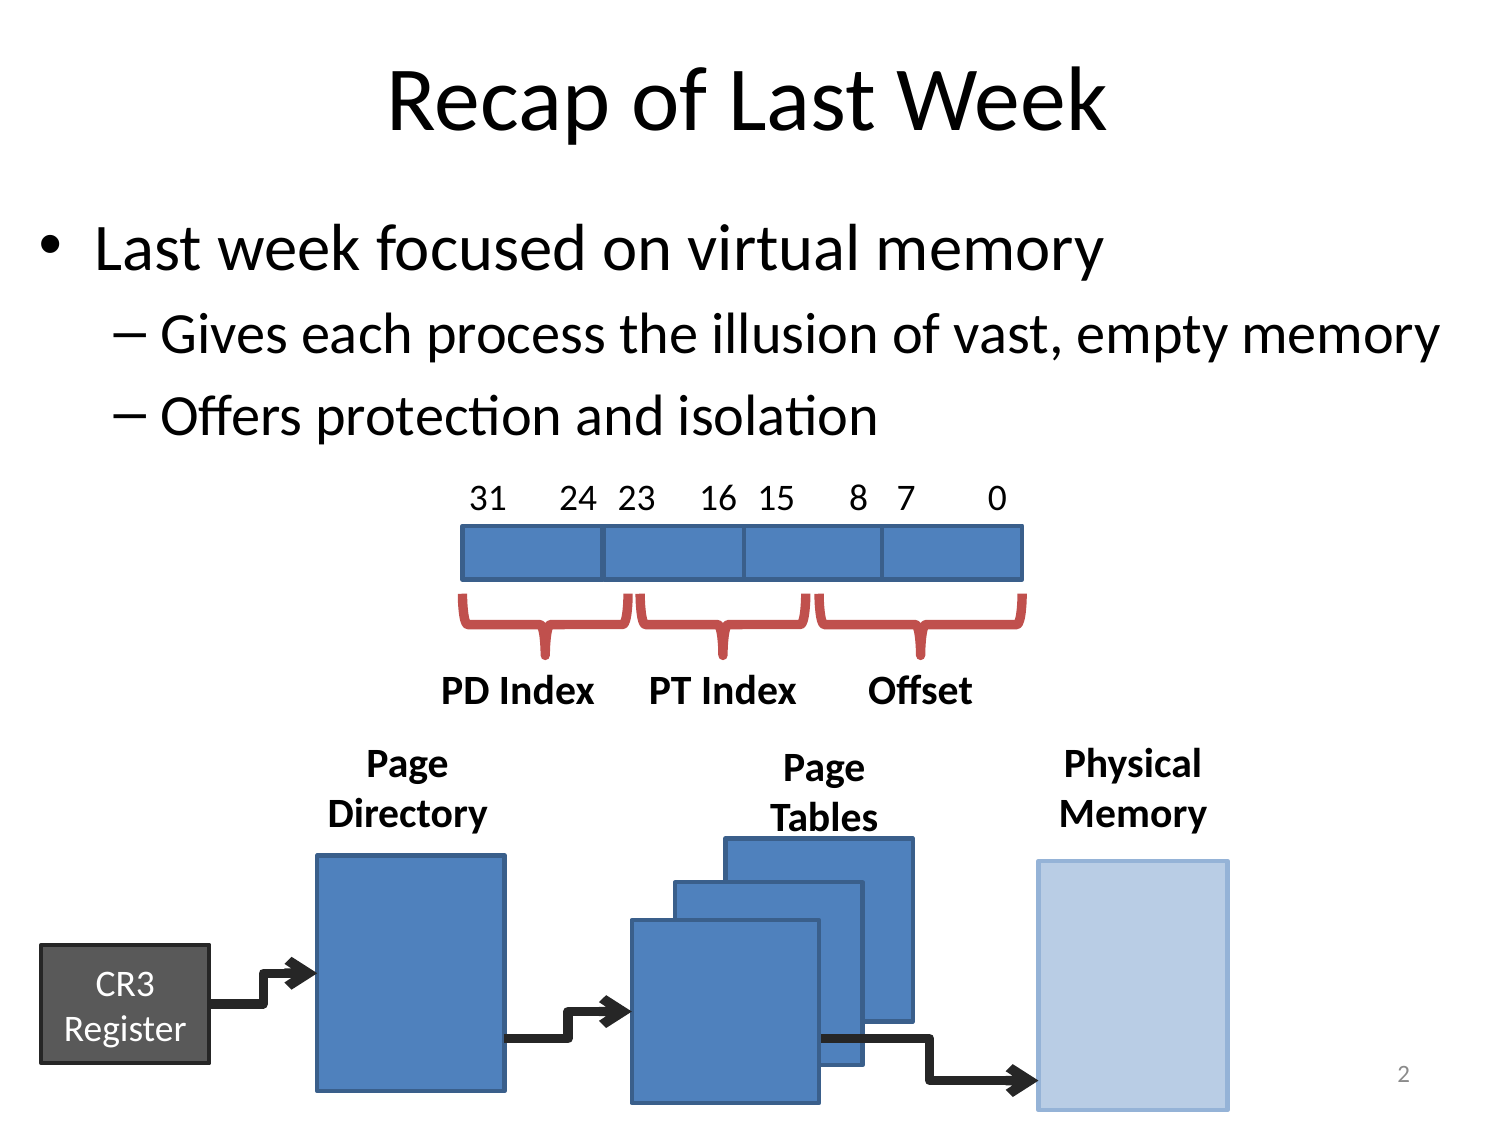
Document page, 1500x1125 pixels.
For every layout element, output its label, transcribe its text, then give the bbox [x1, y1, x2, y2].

text_box CR3 Register [41, 945, 209, 1063]
text_box 24 [544, 465, 602, 526]
text_box 31 [454, 465, 522, 526]
text_box 15 [742, 465, 811, 526]
text_box PD Index [426, 655, 610, 721]
text_box [317, 855, 505, 1092]
text_box 23 [602, 465, 671, 526]
text_box Offset [853, 655, 988, 721]
text_box Page Tables [755, 732, 894, 848]
text_box [463, 526, 602, 580]
text_box [604, 526, 1022, 580]
text_box 0 [973, 465, 1022, 526]
text_box 7 [881, 465, 931, 526]
text_box [631, 838, 913, 1103]
list Last week focused on virtual memory Gives each process the illusion of vast, empty memory Offers protection and isolation [23, 195, 1468, 509]
slide_number <number> [1228, 1042, 1425, 1103]
text_box Physical Memory [1043, 727, 1223, 843]
text_box [1038, 860, 1228, 1111]
text_box 8 [834, 465, 881, 526]
text_box PT Index [634, 655, 812, 721]
text_box 16 [684, 465, 742, 526]
text_box Page Directory [312, 727, 503, 843]
title Recap of Last Week [7, 0, 1488, 188]
